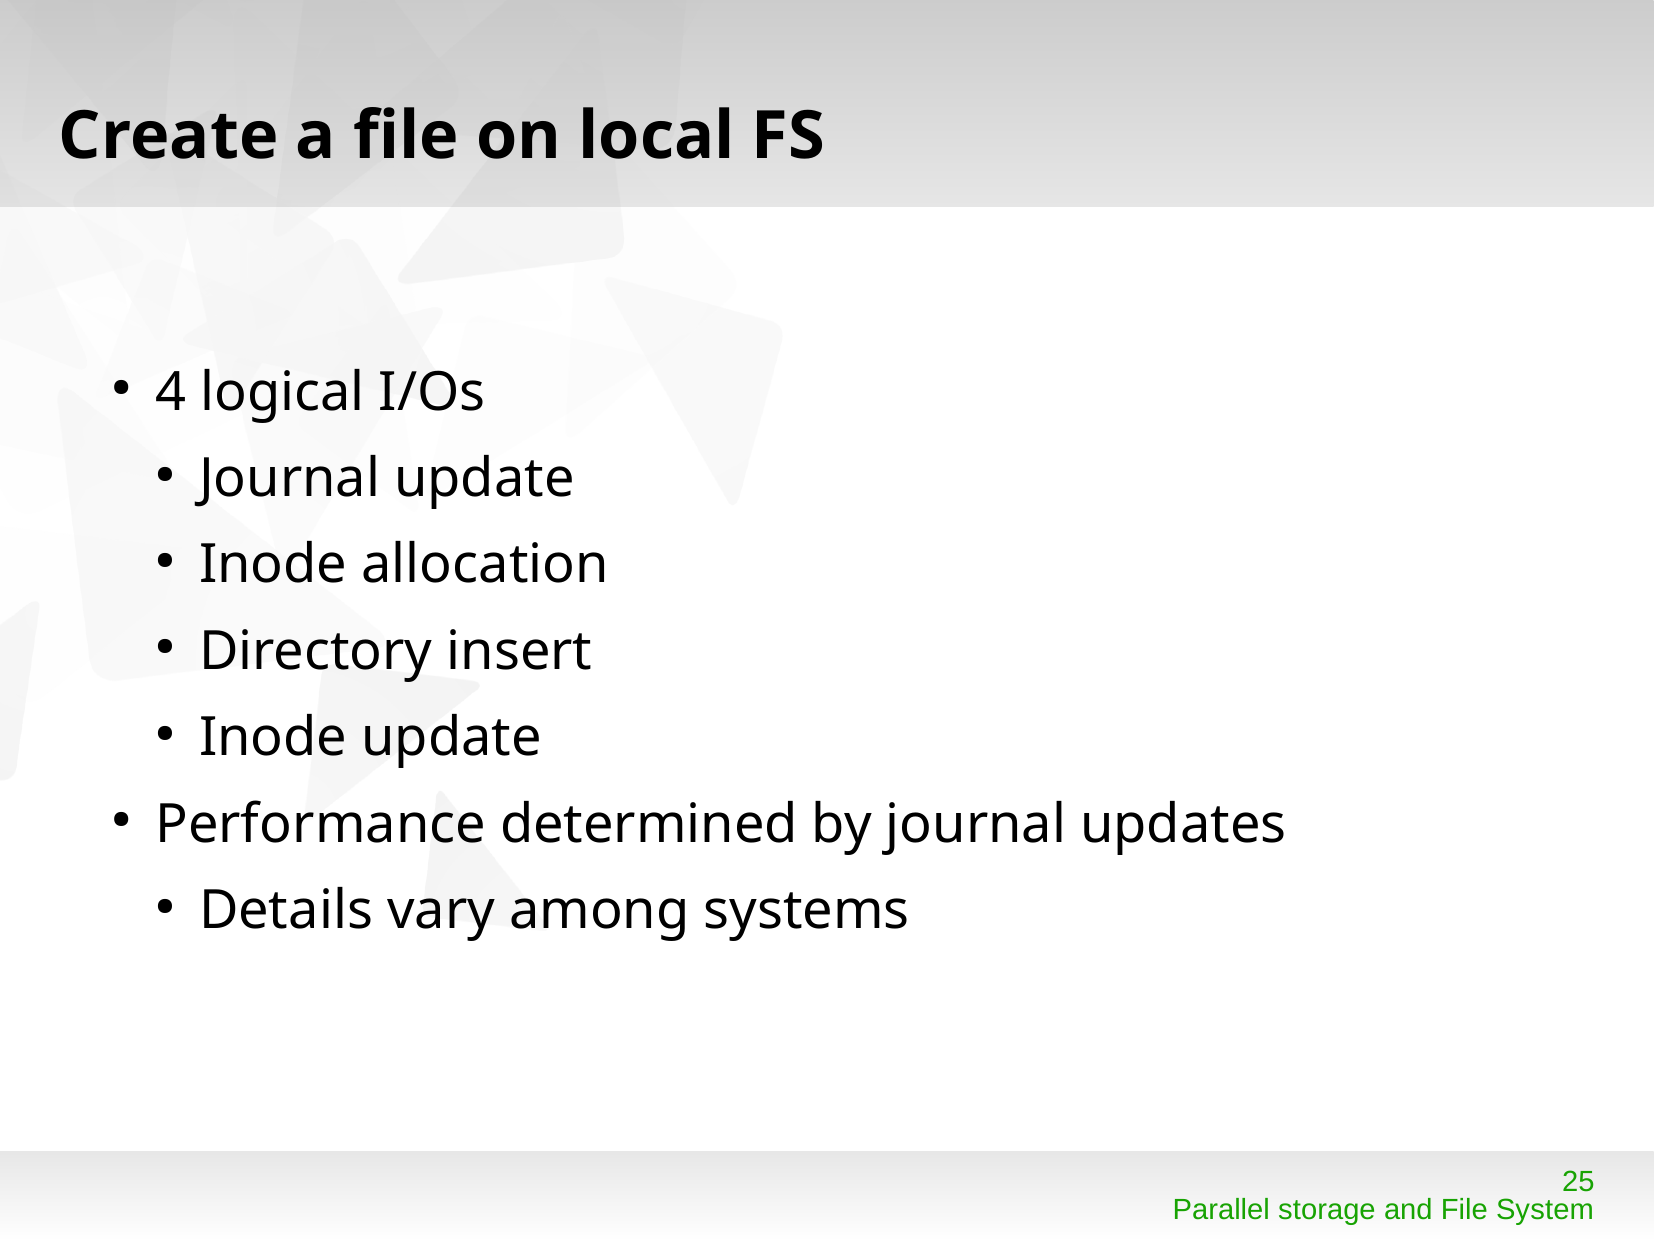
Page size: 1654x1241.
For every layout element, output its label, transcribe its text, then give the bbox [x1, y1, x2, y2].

picture [0, 0, 783, 931]
title Create a file on local FS [59, 29, 1405, 237]
list 4 logical I/Os Journal update Inode allocation Directory insert Inode update Performance determined by journal updates Details vary among systems [111, 265, 1625, 1009]
